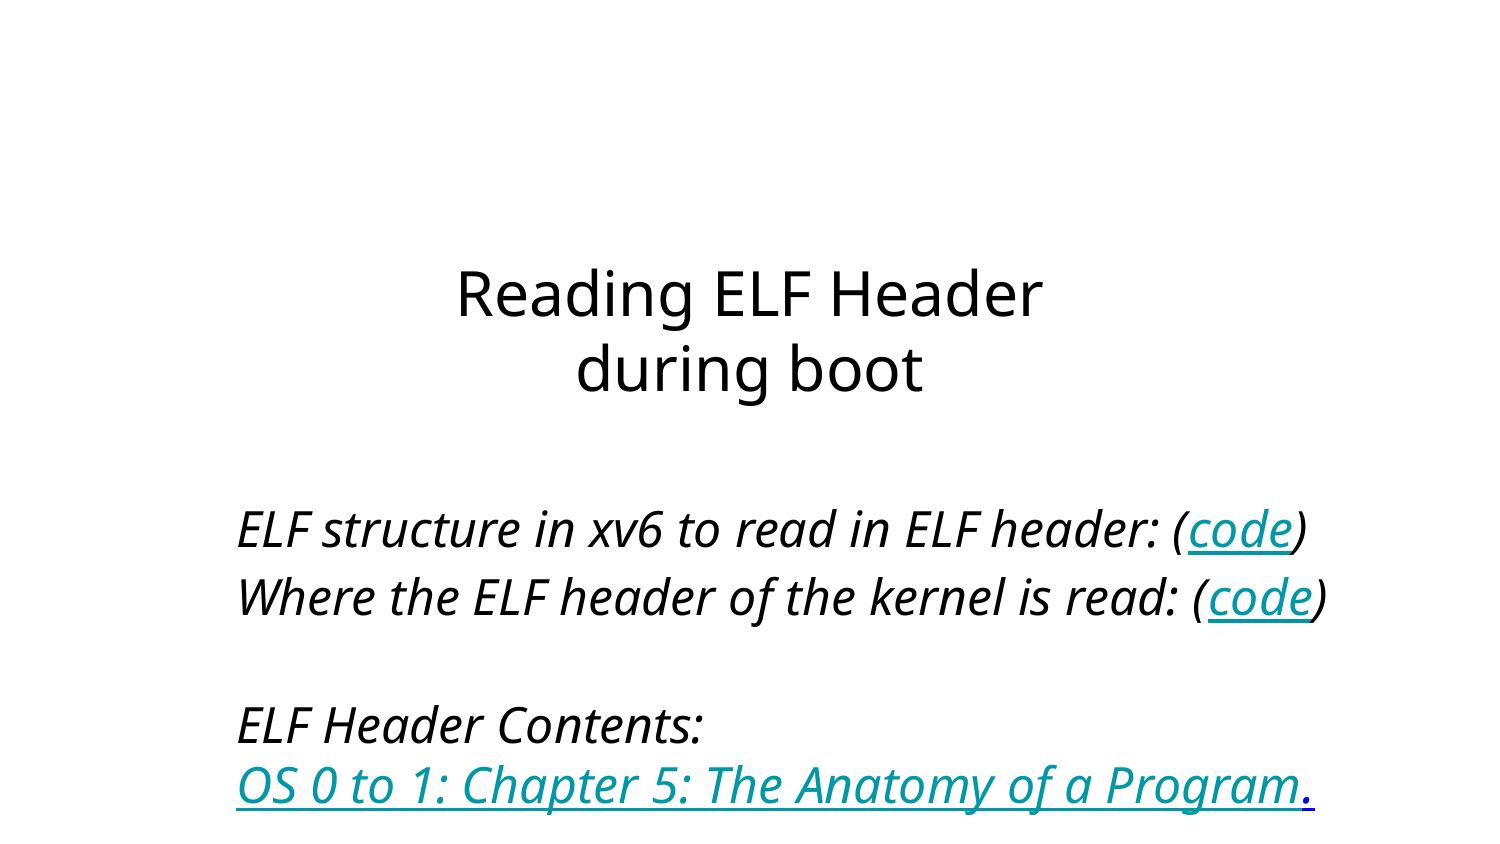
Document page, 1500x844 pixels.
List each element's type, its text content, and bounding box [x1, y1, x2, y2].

text_box Reading ELF Header during boot [431, 238, 1069, 422]
text_box ELF structure in xv6 to read in ELF header: (code) Where the ELF header of the kernel is read: (code) ELF Header Contents: OS 0 to 1: Chapter 5: The Anatomy of a Program. [221, 505, 1500, 814]
